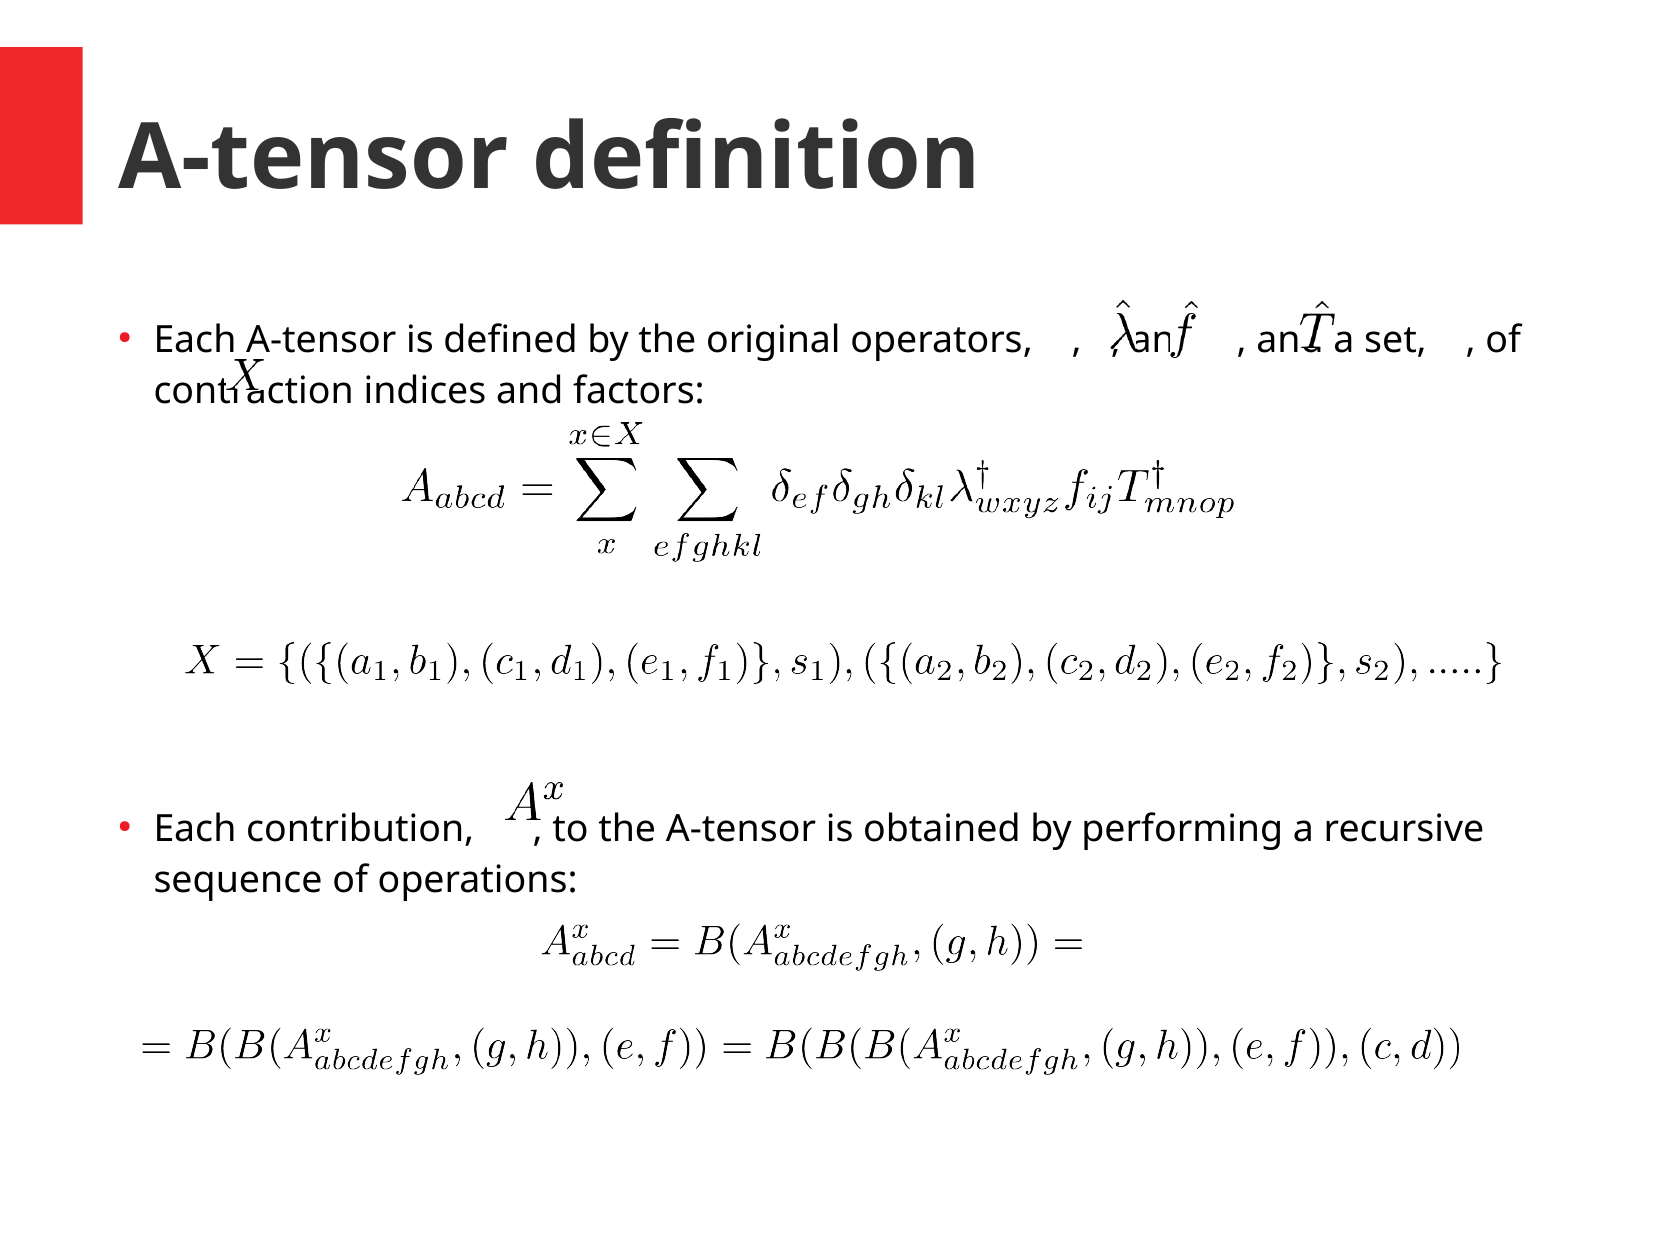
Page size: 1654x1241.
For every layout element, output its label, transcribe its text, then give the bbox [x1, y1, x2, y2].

picture [1110, 299, 1136, 349]
picture [226, 359, 264, 391]
picture [401, 422, 1234, 562]
picture [142, 1027, 1459, 1075]
list Each A-tensor is defined by the original operators, , , and , and a set, , of contraction indices and factors: Each contribution, , to the A-tensor is obtained by performing a recursive sequence of operations: [118, 312, 1536, 559]
picture [1299, 300, 1335, 348]
picture [541, 923, 1082, 971]
picture [1170, 300, 1198, 358]
picture [185, 642, 1501, 684]
title A-tensor definition [118, 49, 1571, 257]
picture [504, 782, 563, 820]
